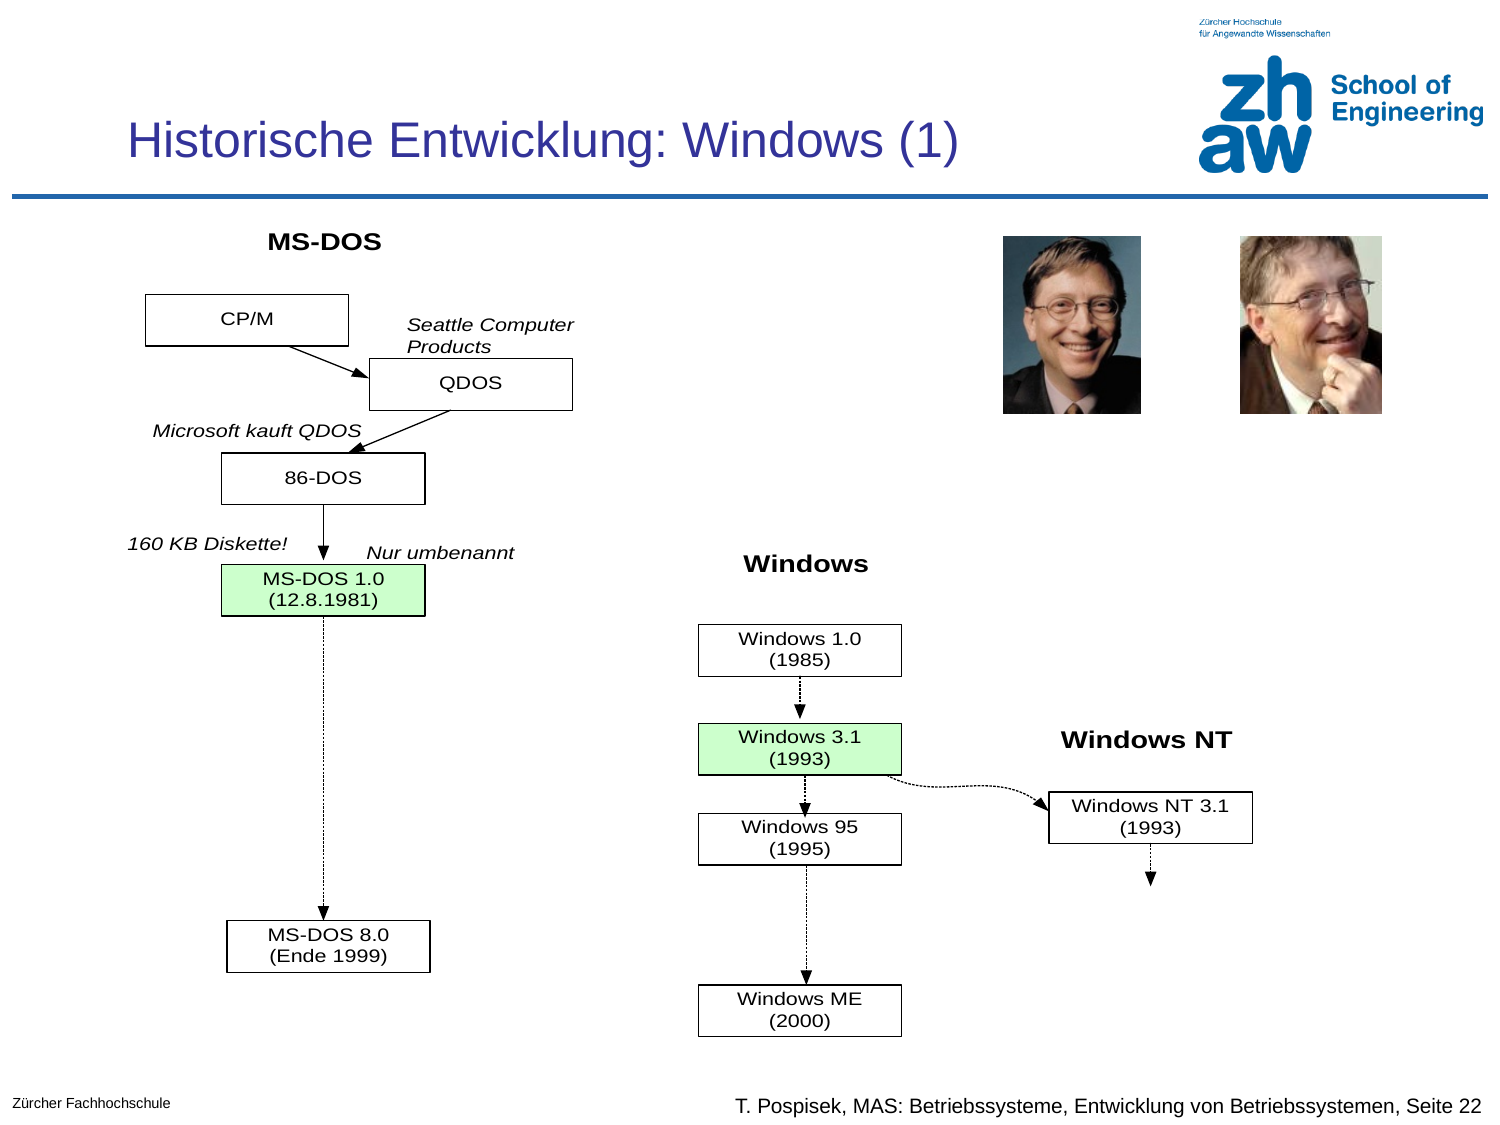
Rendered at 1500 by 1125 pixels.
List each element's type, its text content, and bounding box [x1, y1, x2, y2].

picture [118, 214, 1382, 1040]
picture [1199, 19, 1483, 173]
title Historische Entwicklung: Windows (1) [112, 50, 1391, 175]
